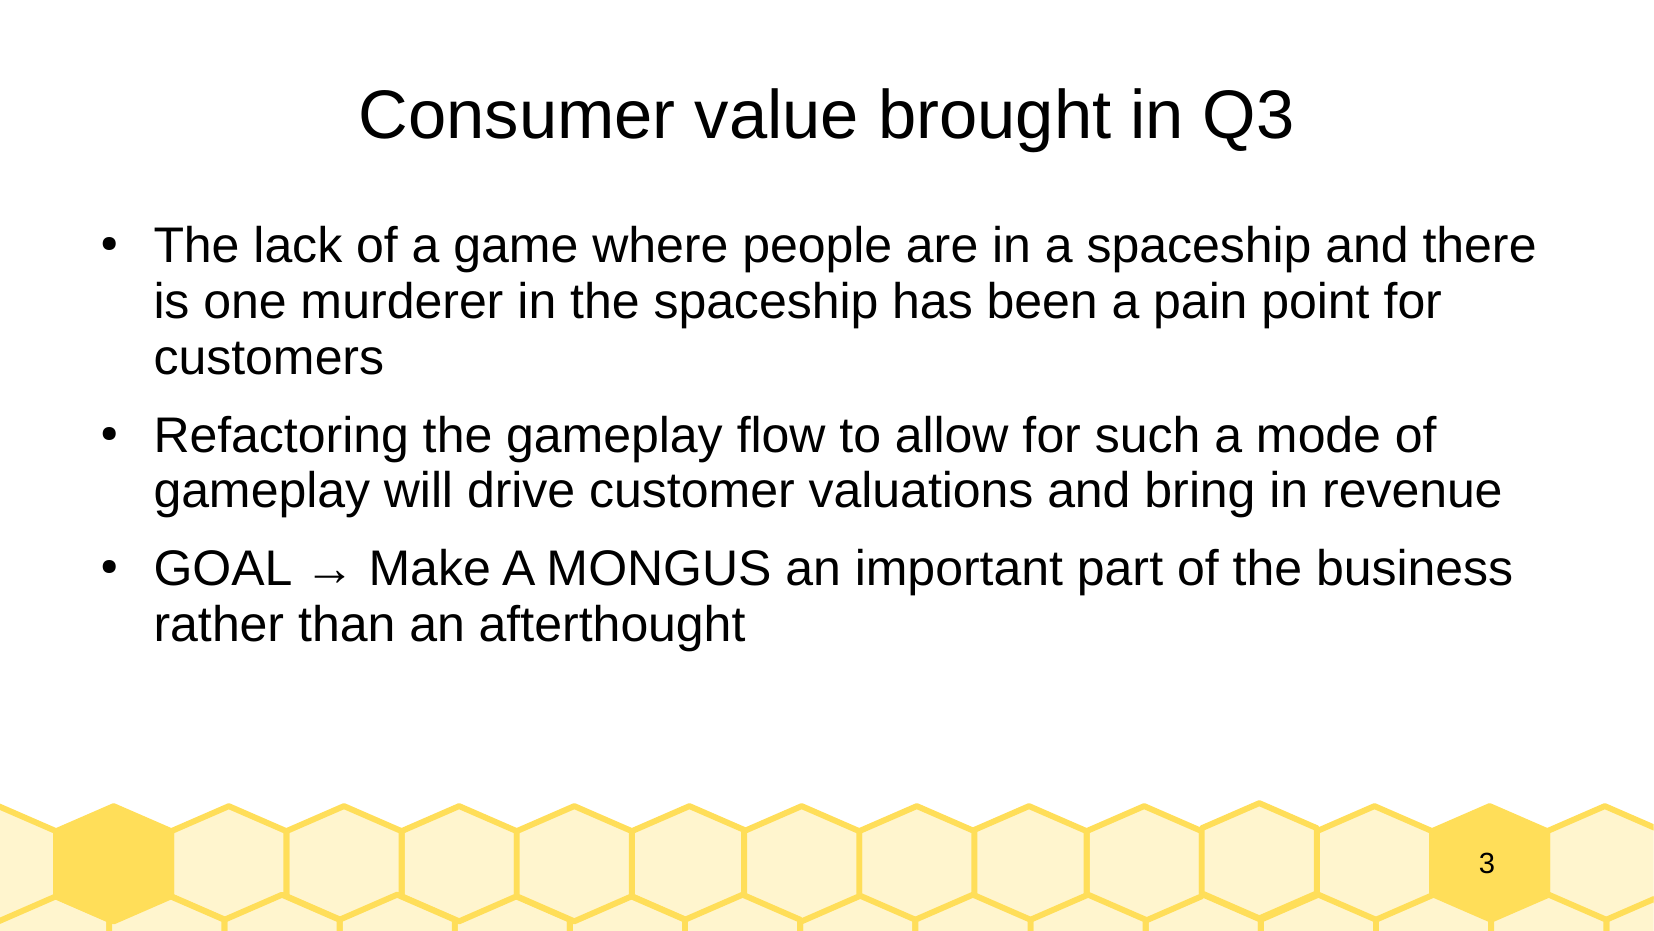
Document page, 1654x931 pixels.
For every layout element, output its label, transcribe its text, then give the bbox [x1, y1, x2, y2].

title Consumer value brought in Q3 [82, 37, 1571, 193]
list The lack of a game where people are in a spaceship and there is one murderer in the spaceship has been a pain point for customers Refactoring the gameplay flow to allow for such a mode of gameplay will drive customer valuations and bring in revenue GOAL → Make A MONGUS an important part of the business rather than an afterthought [82, 217, 1571, 758]
